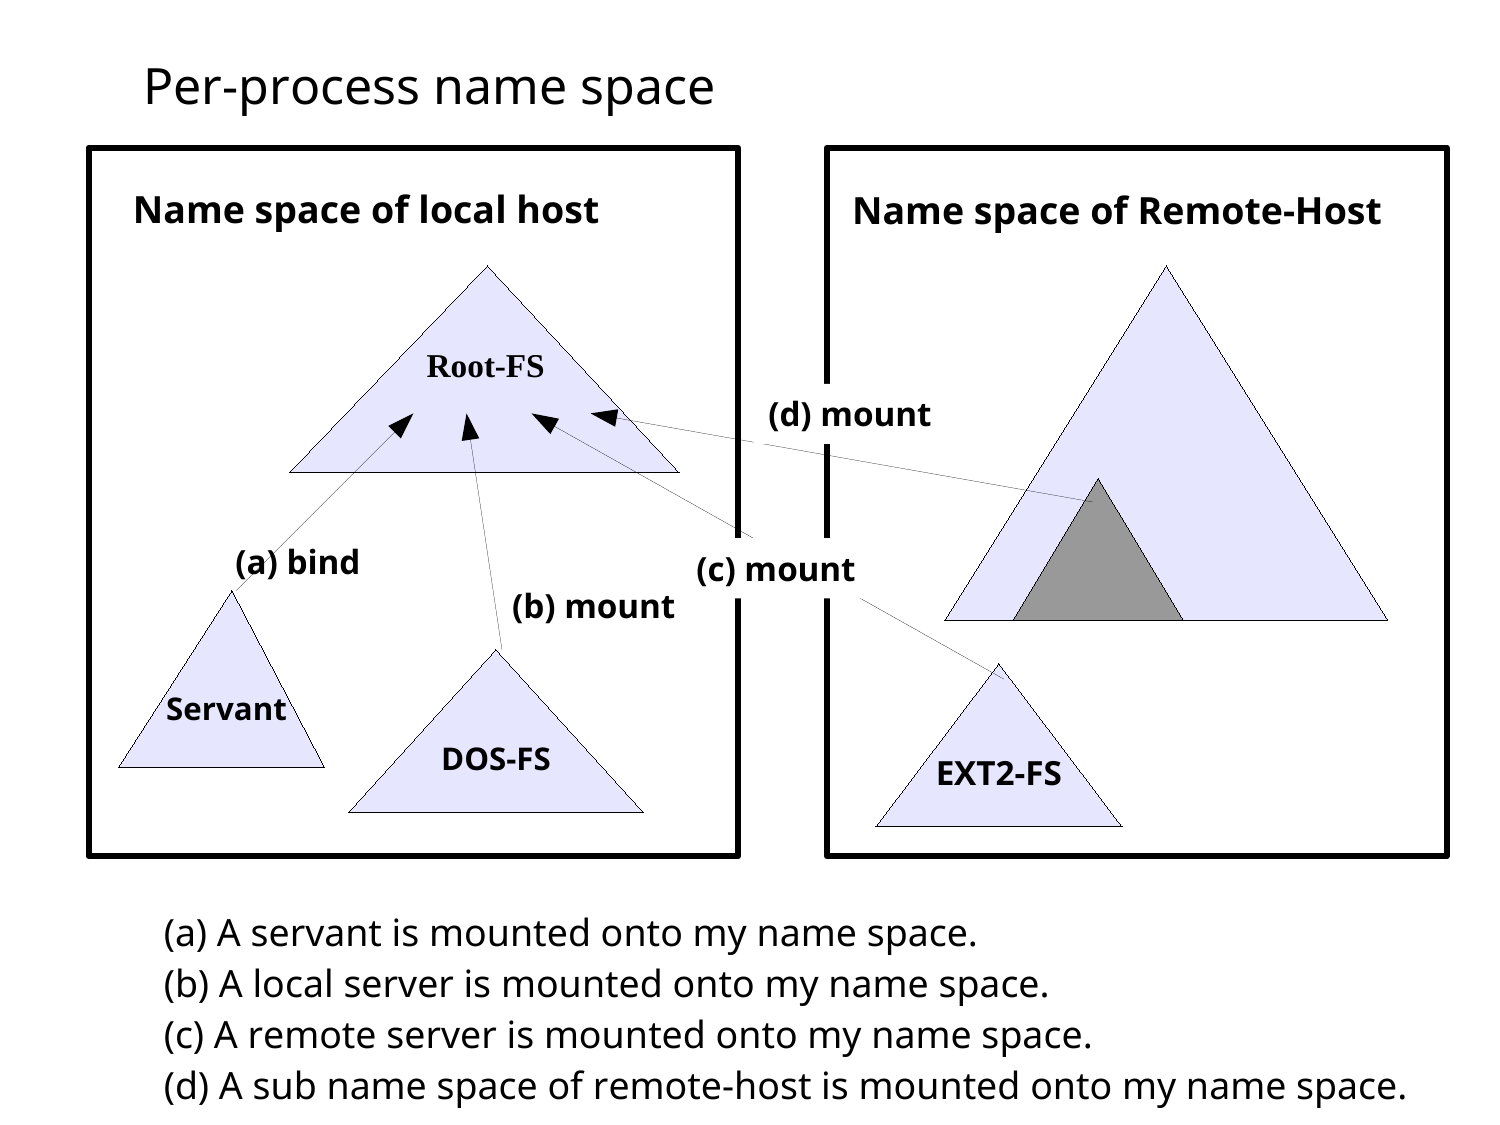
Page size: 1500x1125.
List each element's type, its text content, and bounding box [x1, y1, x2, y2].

text_box (a) A servant is mounted onto my name space. (b) A local server is mounted onto my name space. (c) A remote server is mounted onto my name space. (d) A sub name space of remote-host is mounted onto my name space. [148, 898, 1418, 1093]
text_box Root-FS [289, 265, 680, 473]
text_box (d) mount [753, 383, 959, 439]
text_box Servant [118, 590, 325, 768]
text_box EXT2-FS [875, 663, 1123, 827]
text_box (a) bind [220, 531, 406, 587]
text_box (c) mount [681, 538, 887, 593]
text_box [944, 265, 1388, 621]
text_box Name space of Remote-Host [837, 177, 1418, 237]
text_box Name space of local host [118, 176, 677, 237]
text_box DOS-FS [348, 649, 644, 813]
text_box (b) mount [497, 575, 703, 630]
text_box Per-process name space [128, 43, 709, 119]
